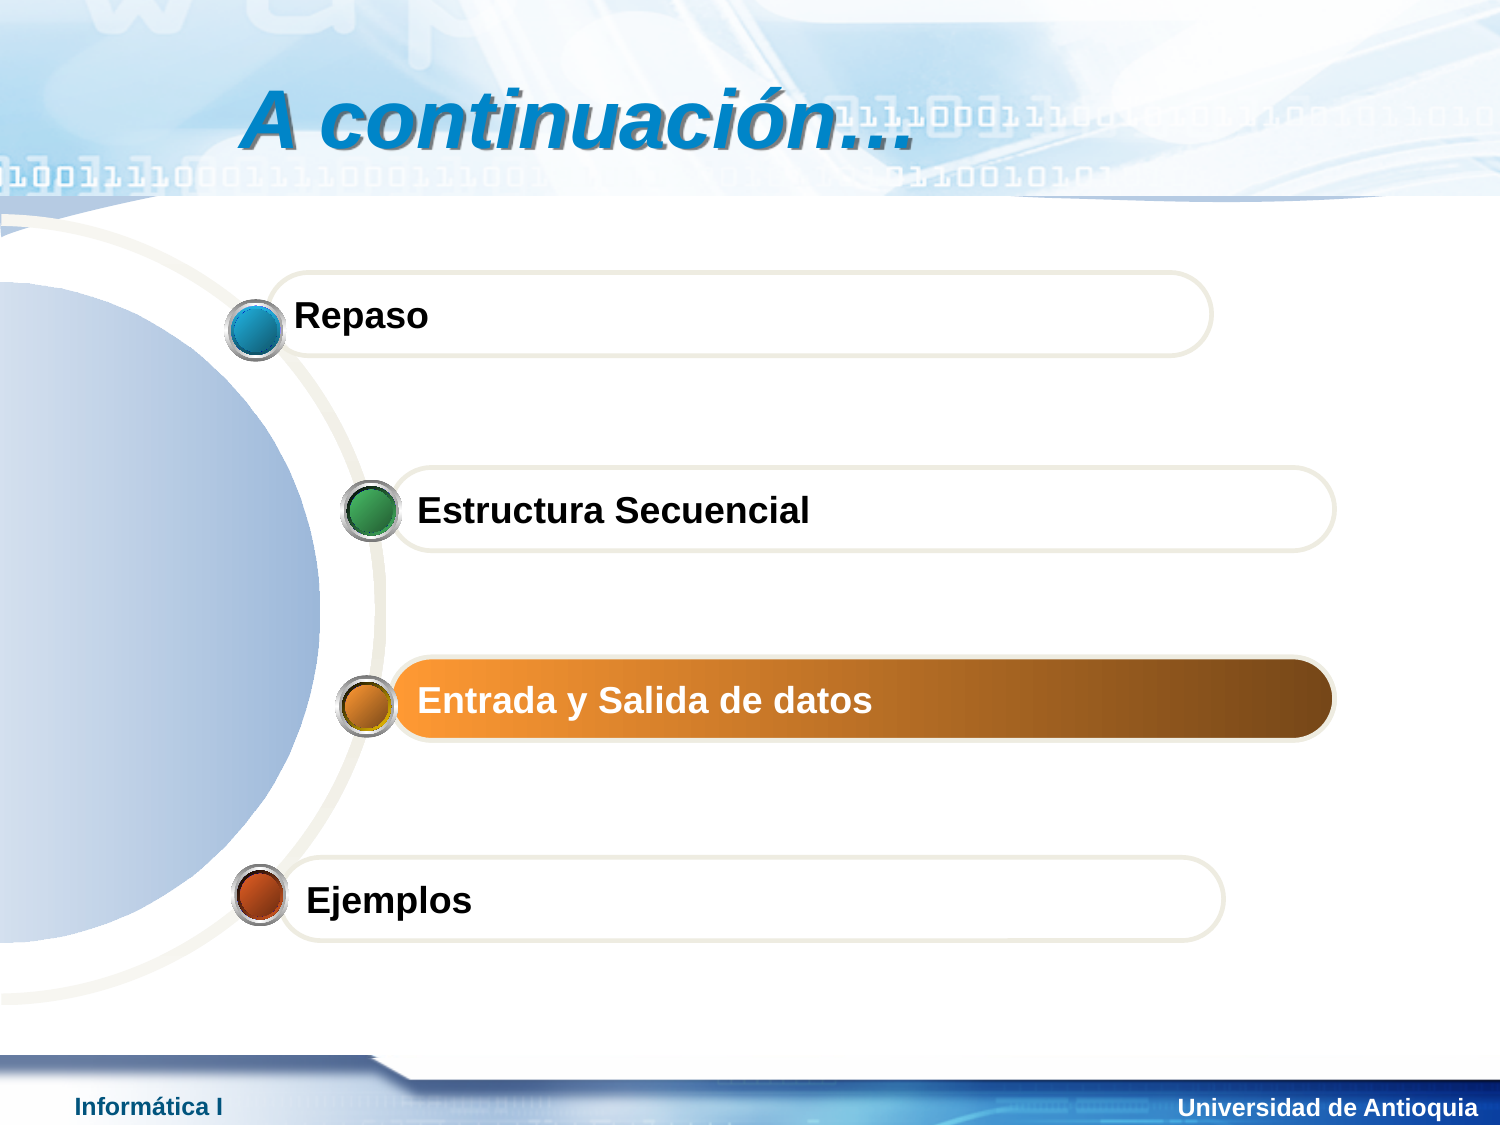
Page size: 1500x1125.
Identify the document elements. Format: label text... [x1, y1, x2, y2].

picture [0, 1055, 1500, 1125]
title A continuación… [224, 57, 1438, 150]
text_box Repaso [269, 272, 1212, 356]
text_box [1, 214, 403, 1006]
text_box [0, 281, 320, 943]
text_box Entrada y Salida de datos [392, 656, 1335, 741]
text_box Ejemplos [282, 857, 1224, 941]
text_box Estructura Secuencial [395, 467, 1335, 551]
picture [0, 0, 1500, 196]
